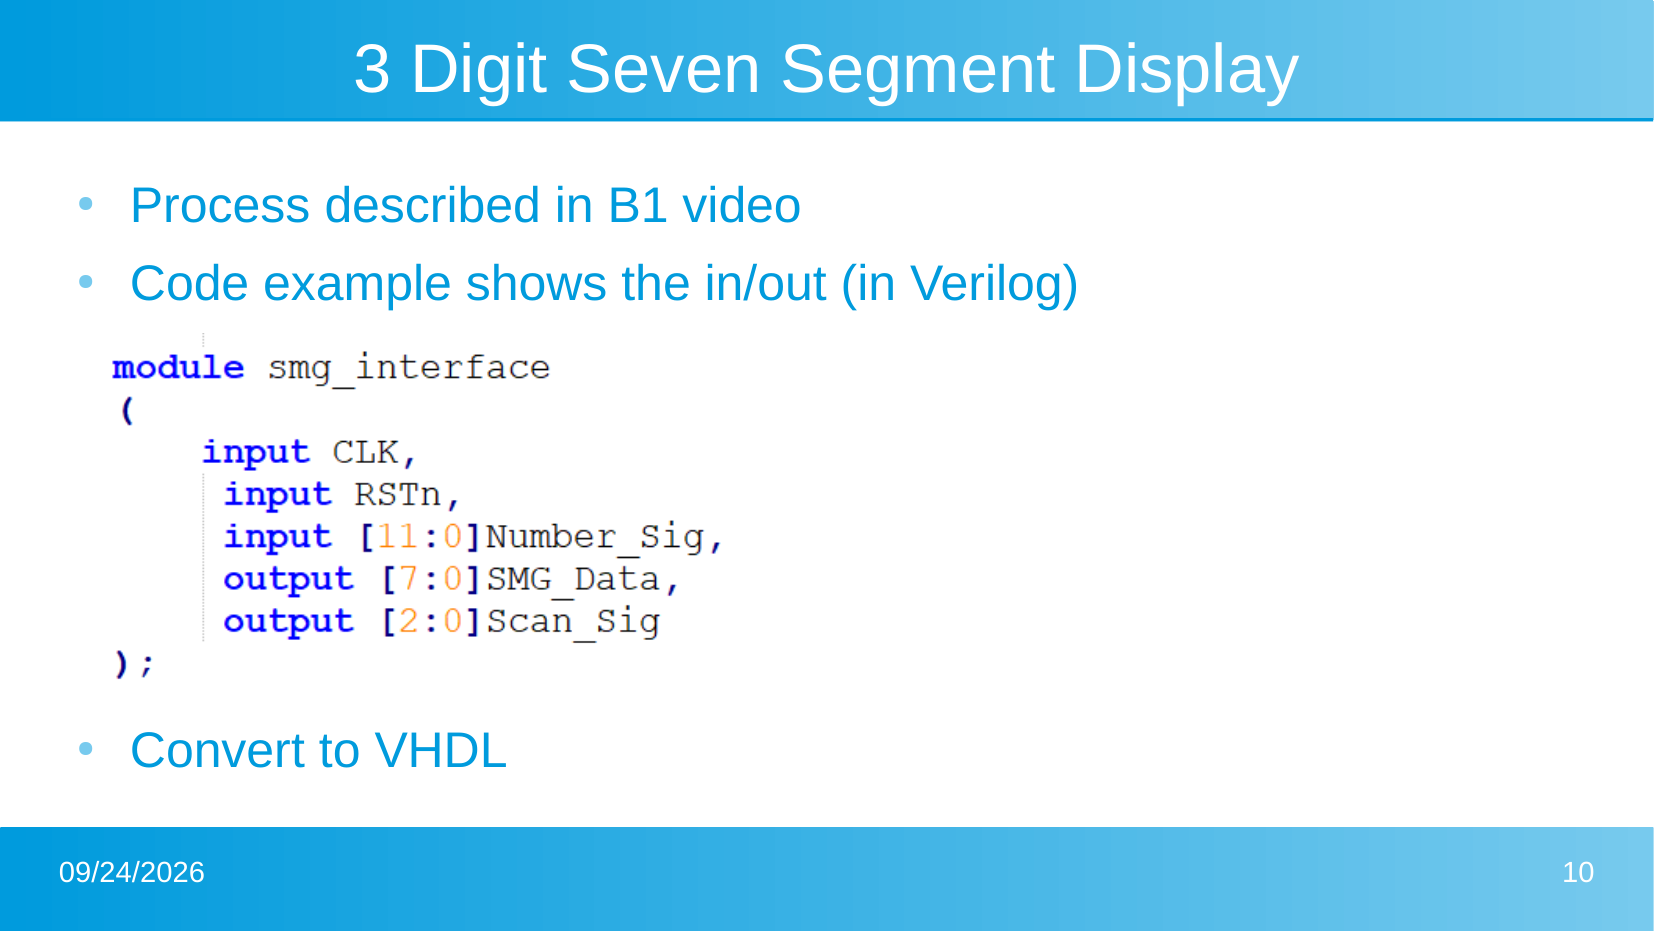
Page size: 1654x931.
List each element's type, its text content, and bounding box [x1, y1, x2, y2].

title 3 Digit Seven Segment Display [59, 29, 1595, 108]
picture [112, 333, 752, 701]
list Process described in B1 video Code example shows the in/out (in Verilog) Convert to VHDL [59, 177, 1595, 338]
